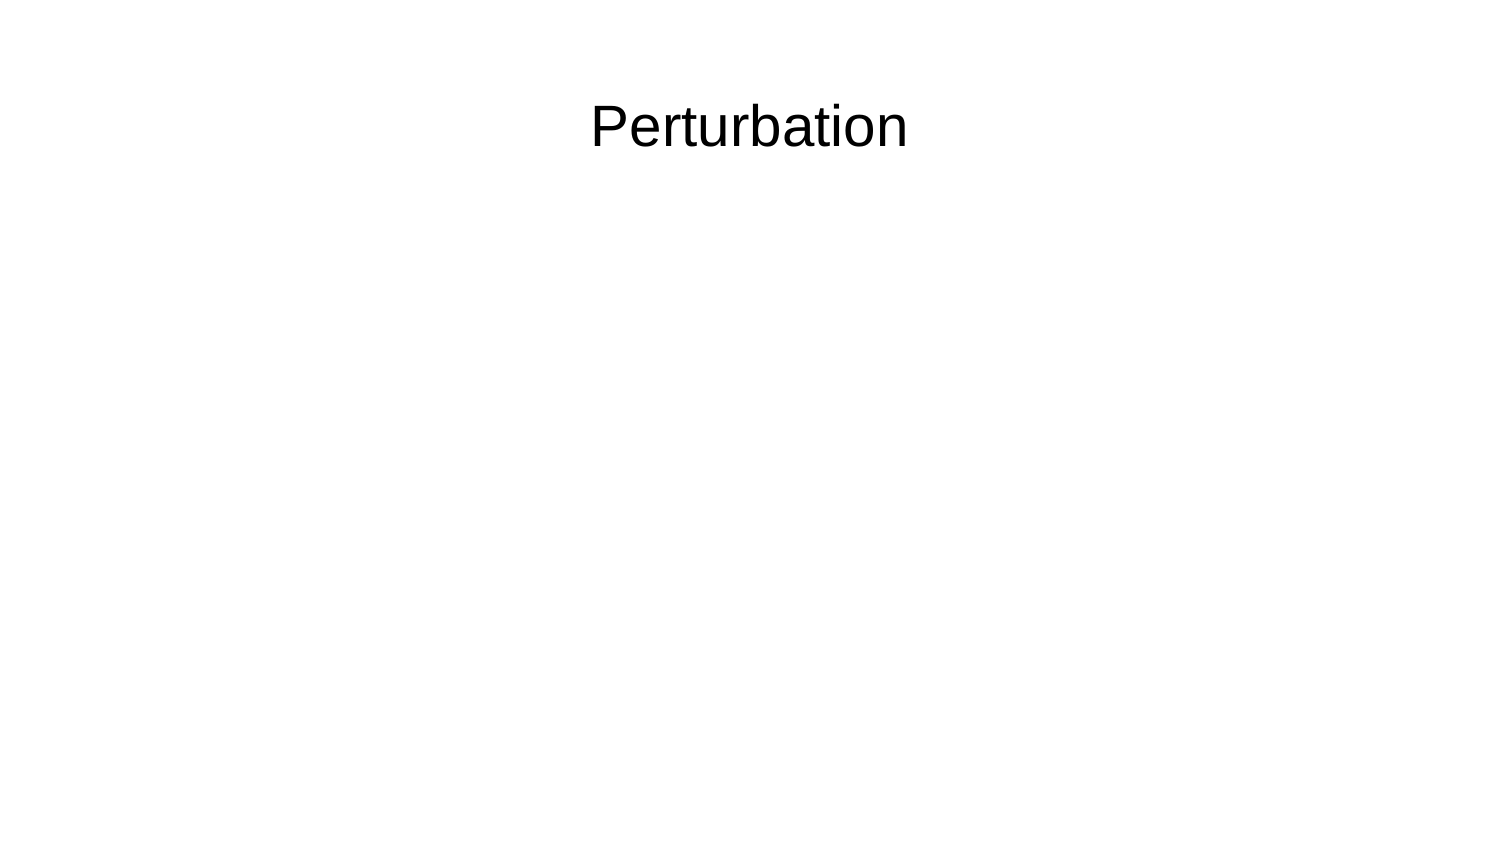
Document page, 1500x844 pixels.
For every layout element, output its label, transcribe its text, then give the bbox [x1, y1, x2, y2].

title Perturbation [51, 72, 1449, 167]
